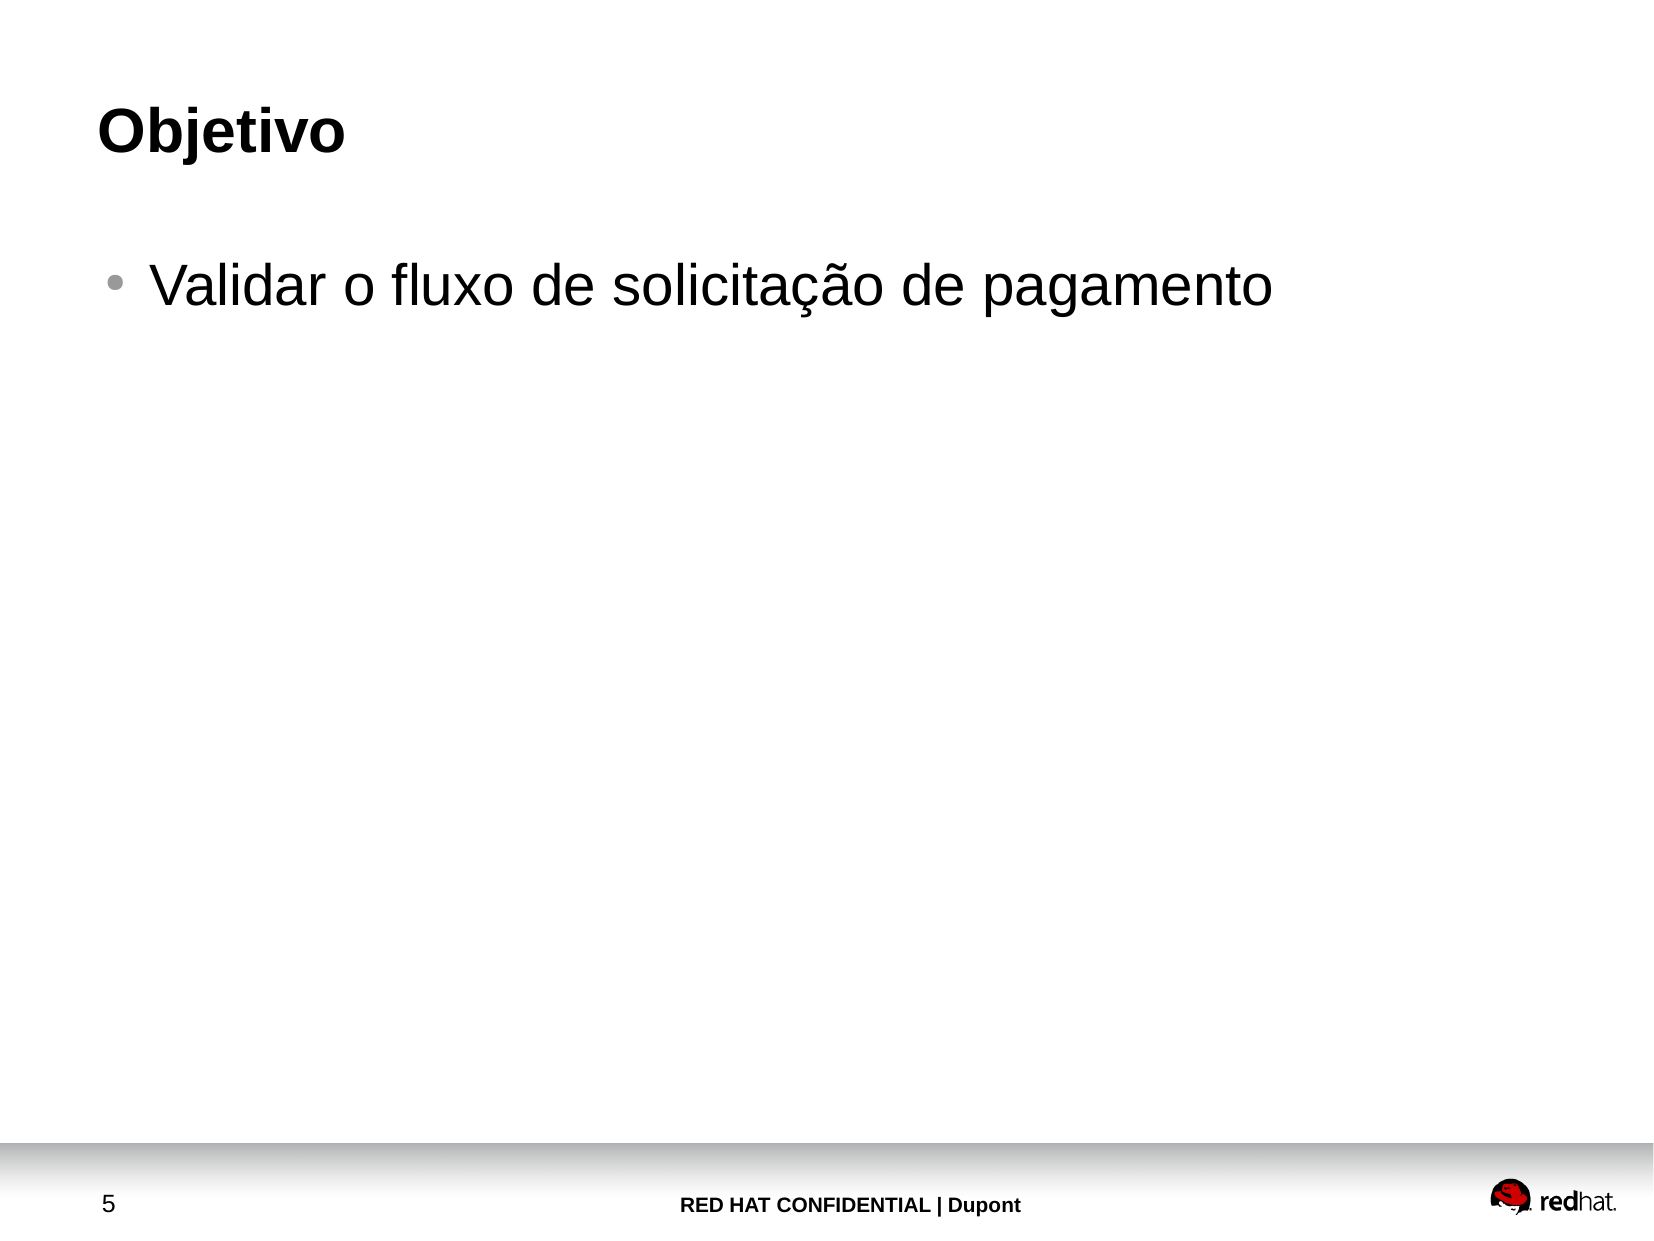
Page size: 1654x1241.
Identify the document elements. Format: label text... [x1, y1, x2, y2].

text_box Validar o fluxo de solicitação de pagamento [75, 244, 1564, 1039]
text_box Objetivo [82, 37, 1571, 226]
picture [0, 1143, 1654, 1241]
